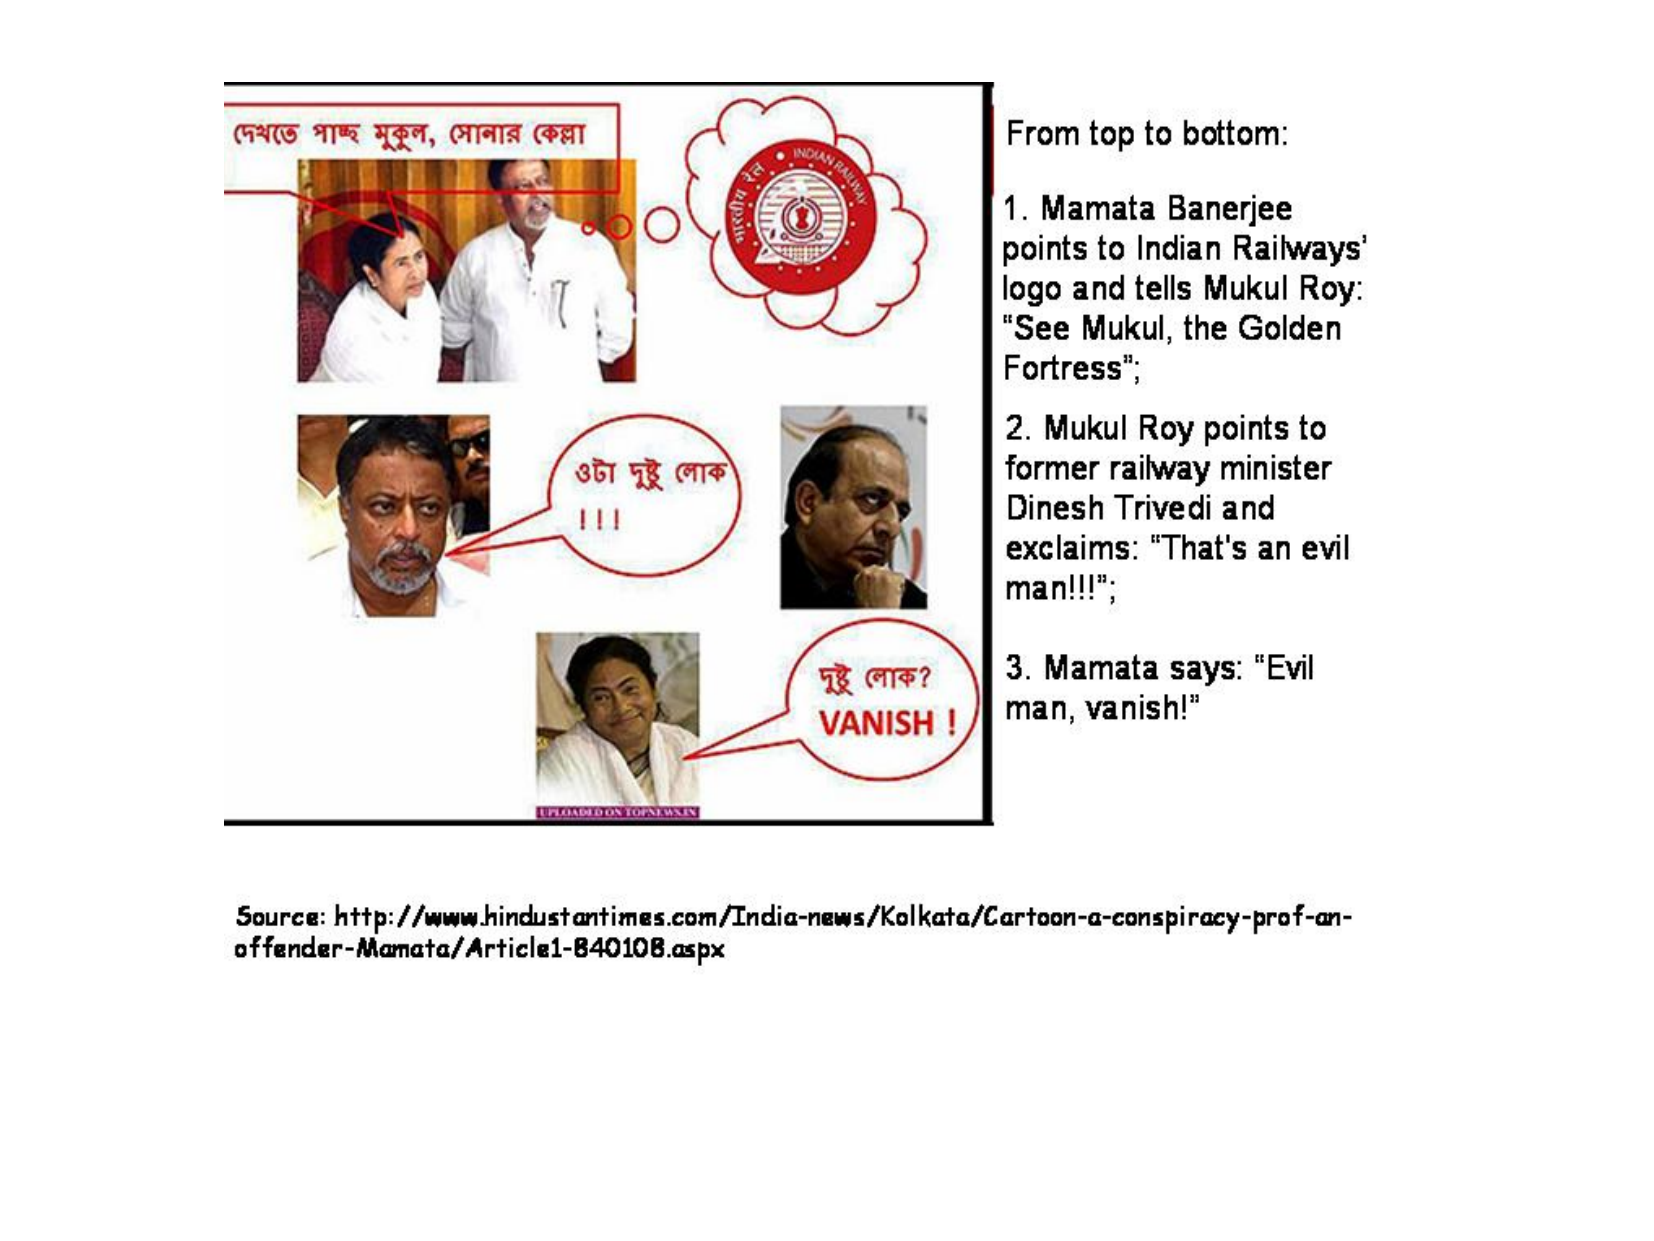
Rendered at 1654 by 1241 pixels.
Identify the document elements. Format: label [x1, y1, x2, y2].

picture [224, 82, 1394, 981]
